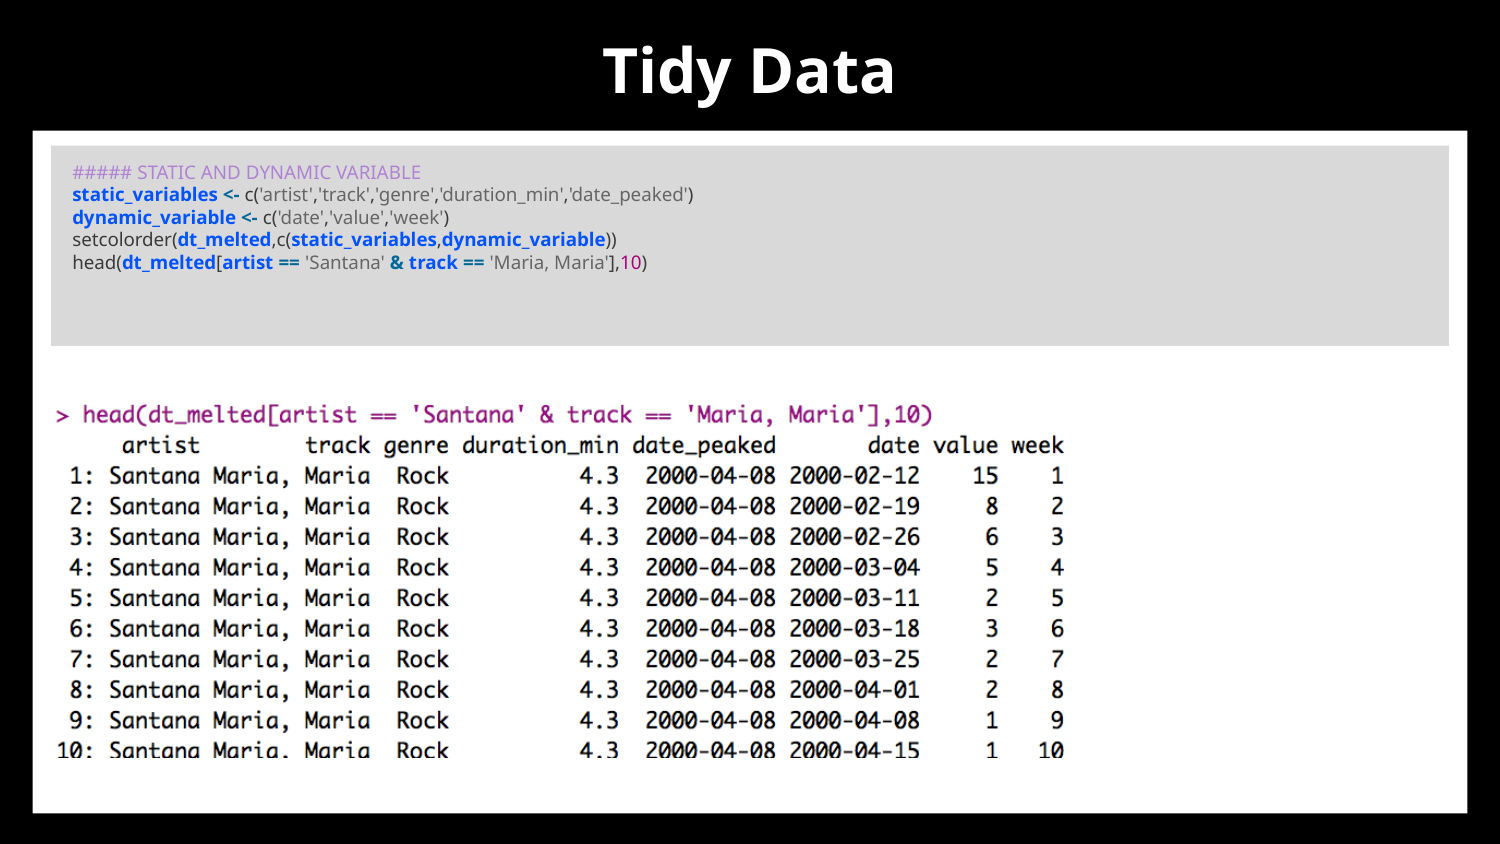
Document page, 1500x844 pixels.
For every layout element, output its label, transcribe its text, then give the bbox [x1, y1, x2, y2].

picture [51, 404, 1076, 758]
text_box ##### STATIC AND DYNAMIC VARIABLE static_variables <- c('artist','track','genre','duration_min','date_peaked') dynamic_variable <- c('date','value','week') setcolorder(dt_melted,c(static_variables,dynamic_variable)) head(dt_melted[artist == 'Santana' & track == 'Maria, Maria'],10) [51, 145, 1449, 346]
text_box Tidy Data [32, 21, 1468, 116]
